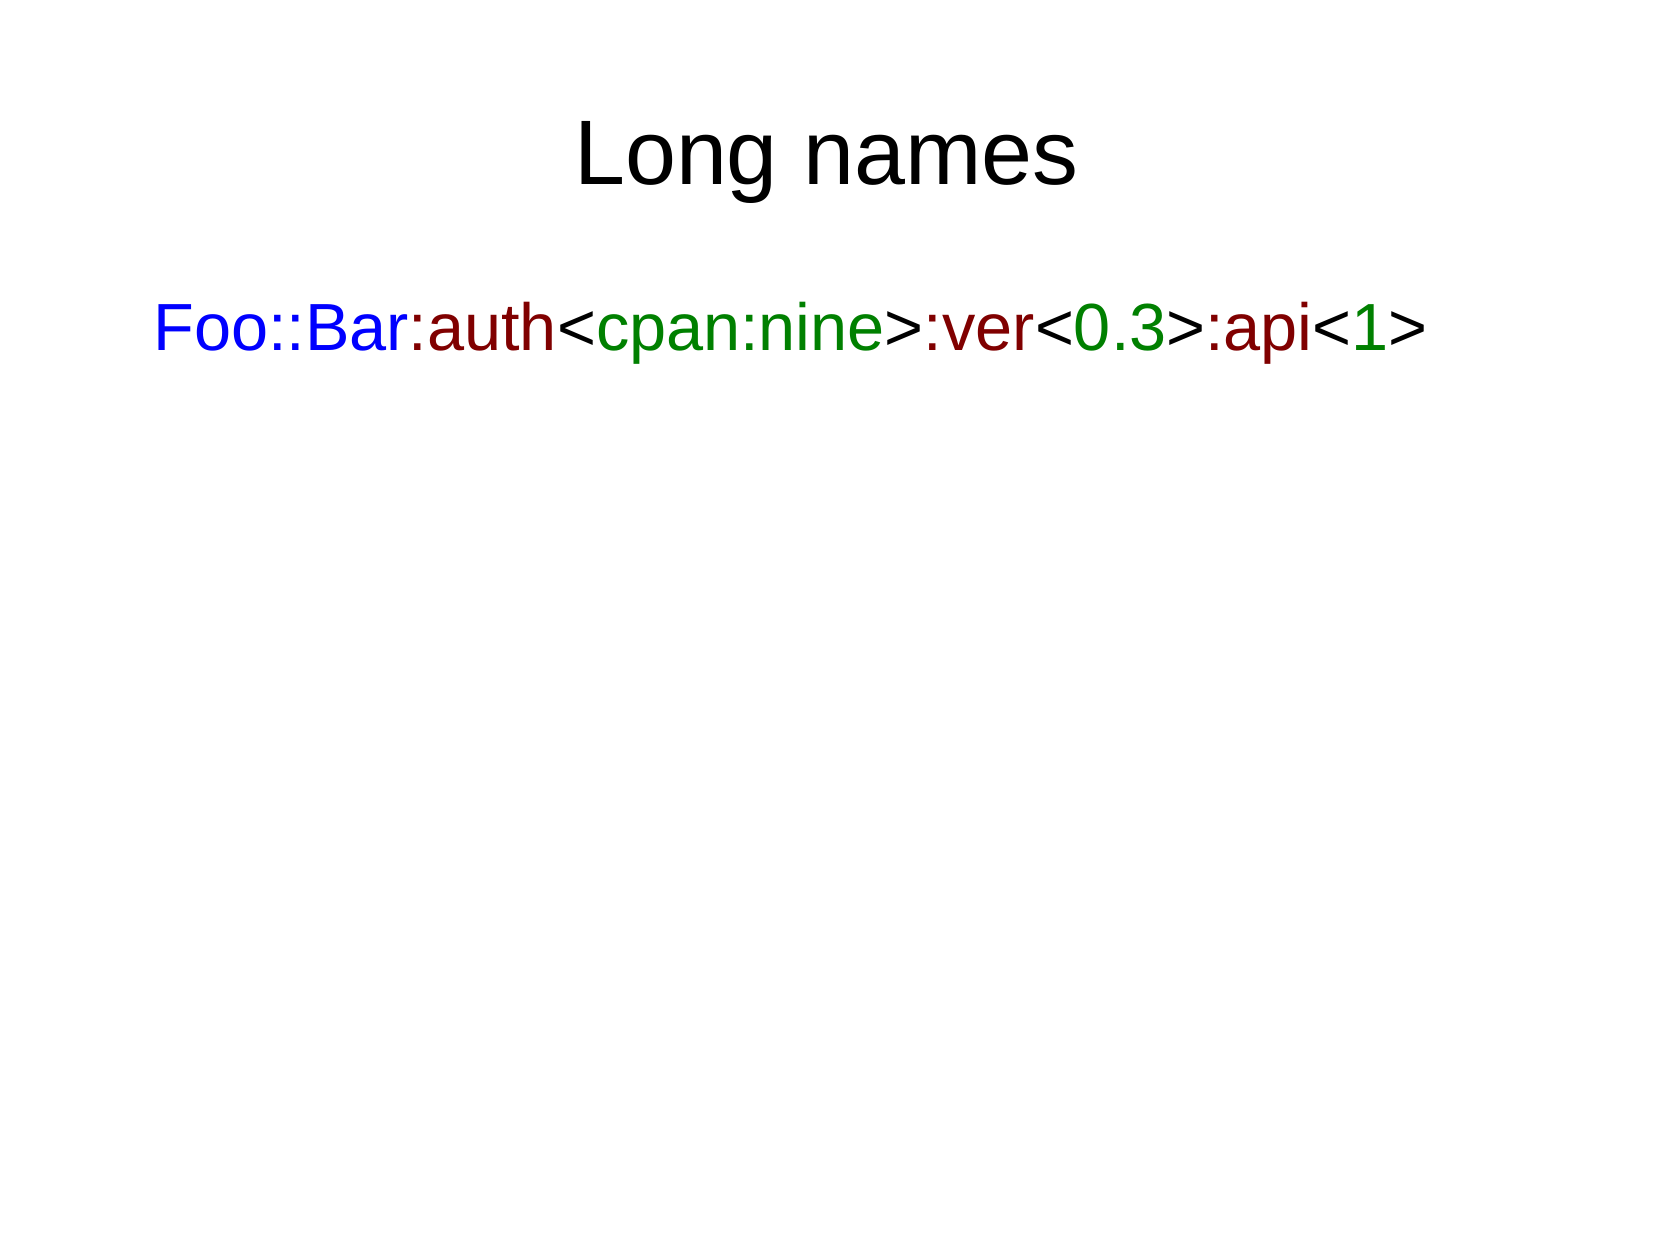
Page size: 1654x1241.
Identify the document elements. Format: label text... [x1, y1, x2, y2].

title Long names [82, 49, 1571, 257]
list Foo::Bar:auth<cpan:nine>:ver<0.3>:api<1> [82, 290, 1571, 1010]
